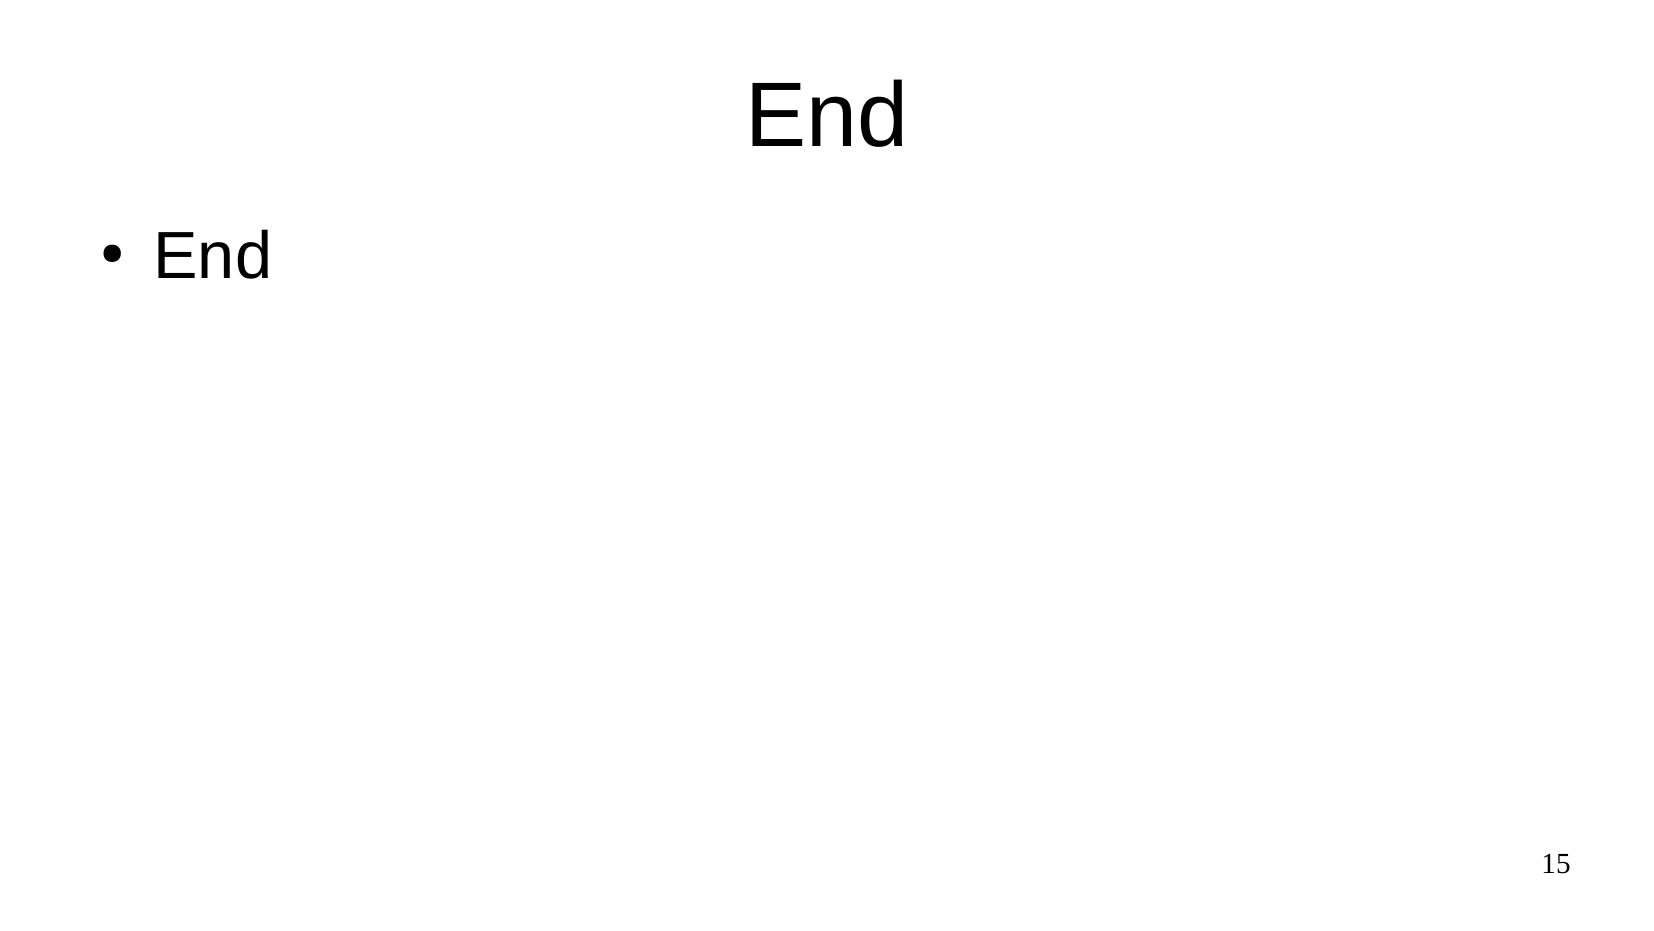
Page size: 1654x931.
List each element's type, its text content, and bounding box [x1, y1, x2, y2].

title End [82, 37, 1571, 193]
list End [82, 217, 1571, 758]
